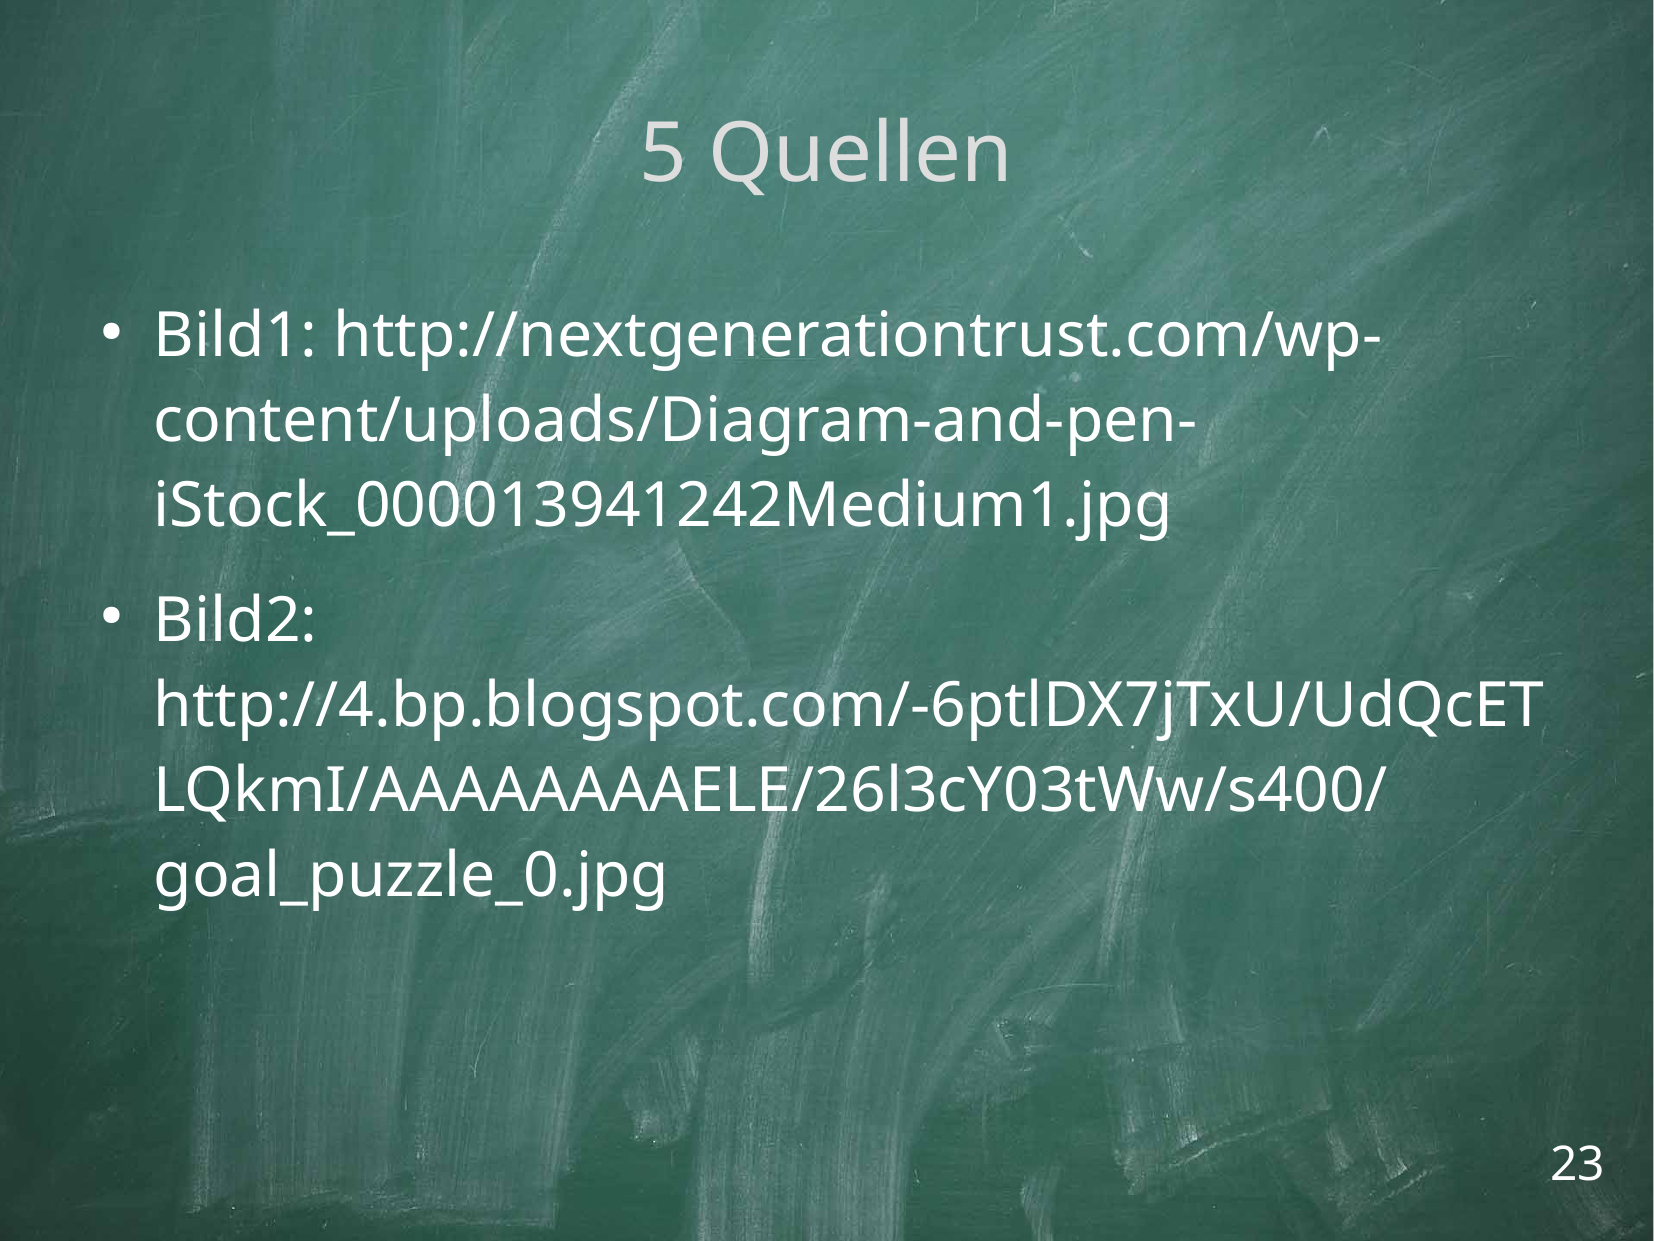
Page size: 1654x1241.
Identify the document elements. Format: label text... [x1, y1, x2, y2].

list Bild1: http://nextgenerationtrust.com/wp-content/uploads/Diagram-and-pen-iStock_000013941242Medium1.jpg Bild2: http://4.bp.blogspot.com/-6ptlDX7jTxU/UdQcETLQkmI/AAAAAAAAELE/26l3cY03tWw/s400/goal_puzzle_0.jpg [82, 290, 1571, 1010]
picture [0, 0, 1654, 1241]
title 5 Quellen [250, 47, 1403, 252]
text_box 23 [1535, 1122, 1654, 1200]
